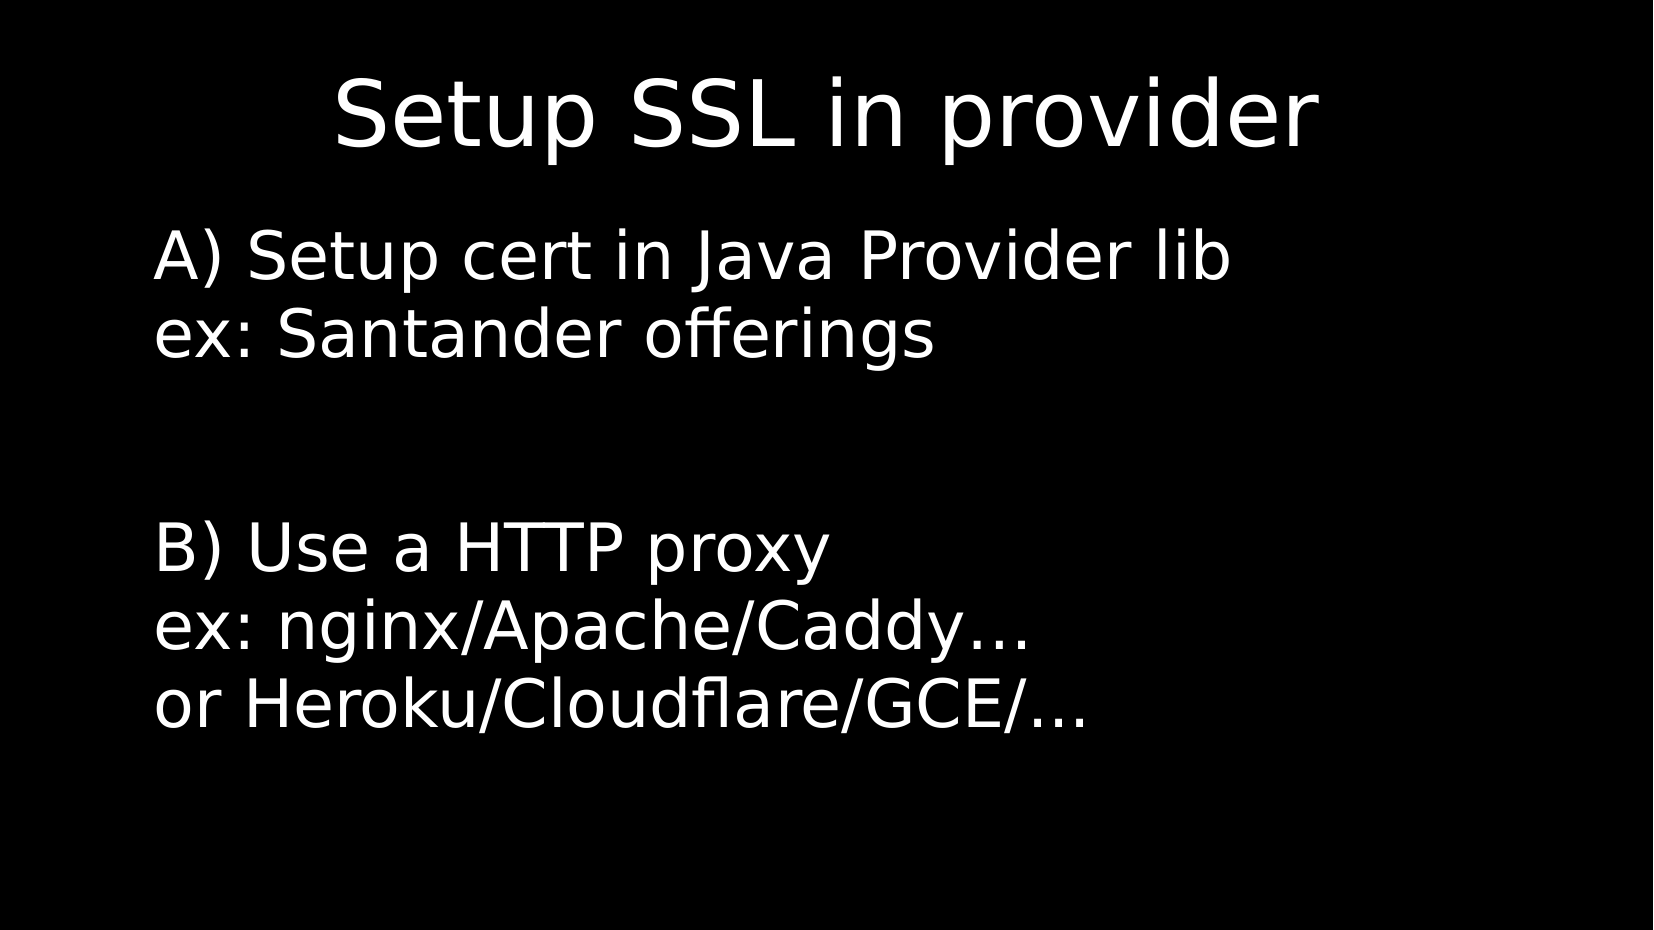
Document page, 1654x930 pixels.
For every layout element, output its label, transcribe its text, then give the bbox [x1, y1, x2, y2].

title Setup SSL in provider [82, 37, 1571, 193]
list A) Setup cert in Java Provider lib ex: Santander offerings B) Use a HTTP proxy ex: nginx/Apache/Caddy… or Heroku/Cloudflare/GCE/... [82, 217, 1571, 757]
